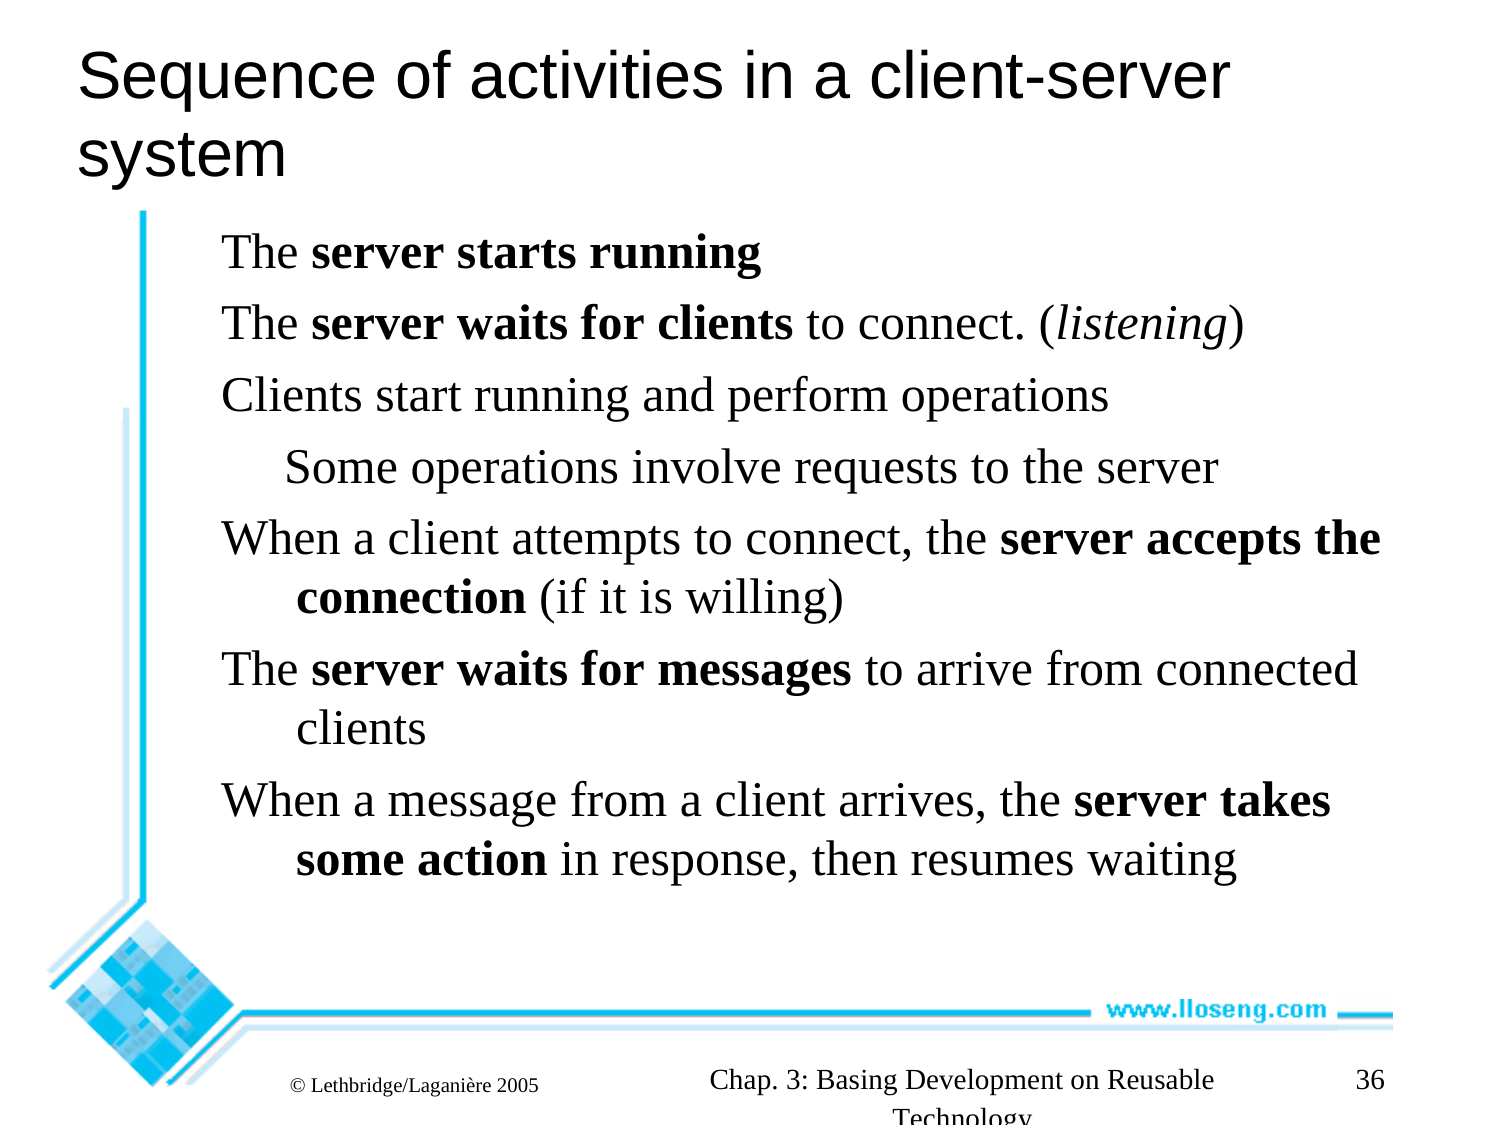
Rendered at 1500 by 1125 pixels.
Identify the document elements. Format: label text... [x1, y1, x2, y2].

text_box Chap. 3: Basing Development on Reusable Technology [624, 1050, 1300, 1125]
list The server starts running The server waits for clients to connect. (listening) Clients start running and perform operations Some operations involve requests to the server When a client attempts to connect, the server accepts the connection (if it is willing) The server waits for messages to arrive from connected clients When a message from a client arrives, the server takes some action in response, then resumes waiting [174, 212, 1413, 1000]
picture [35, 199, 1363, 1089]
text_box © Lethbridge/Laganière 2005 [275, 1062, 601, 1125]
text_box 15 [1325, 1050, 1401, 1125]
title Sequence of activities in a client-server system [62, 27, 1413, 198]
